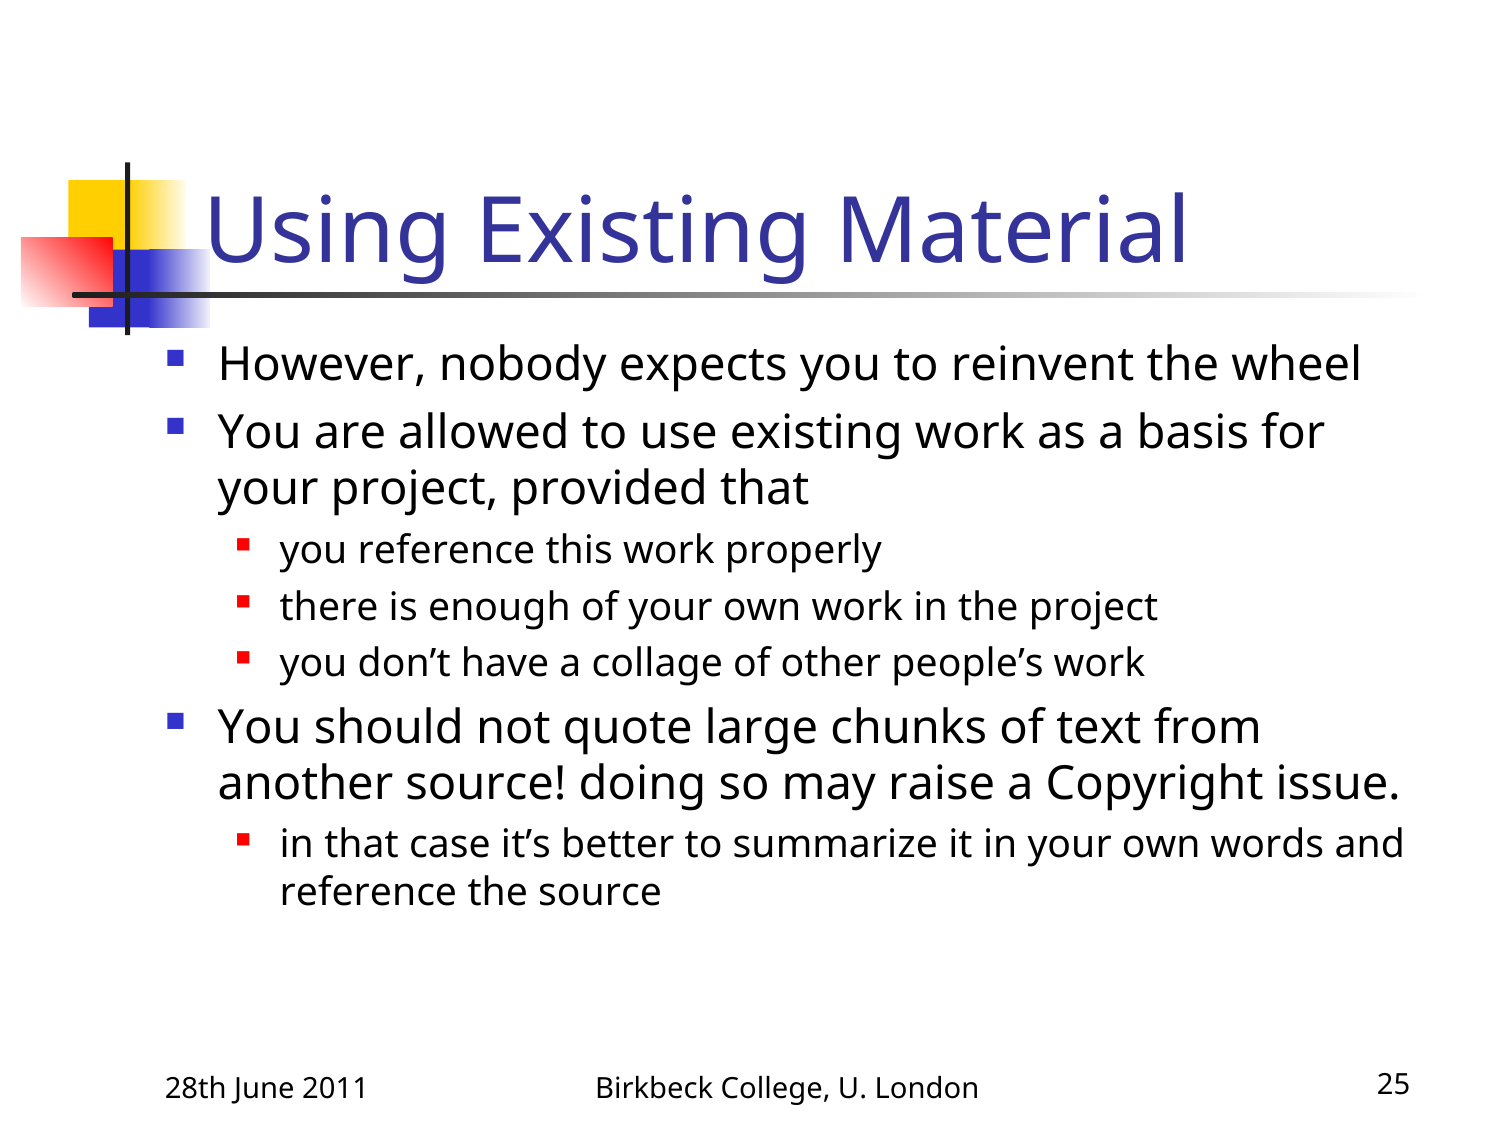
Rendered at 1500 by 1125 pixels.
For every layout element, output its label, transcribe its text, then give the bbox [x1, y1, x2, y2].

title Using Existing Material [188, 101, 1468, 289]
text_box <number> [1112, 1037, 1426, 1113]
text_box 28th June 2011 [150, 1037, 463, 1113]
text_box Birkbeck College, U. London [549, 1037, 1026, 1113]
list However, nobody expects you to reinvent the wheel You are allowed to use existing work as a basis for your project, provided that you reference this work properly there is enough of your own work in the project you don’t have a collage of other people’s work You should not quote large chunks of text from another source! doing so may raise a Copyright issue. in that case it’s better to summarize it in your own words and reference the source [150, 325, 1426, 1001]
